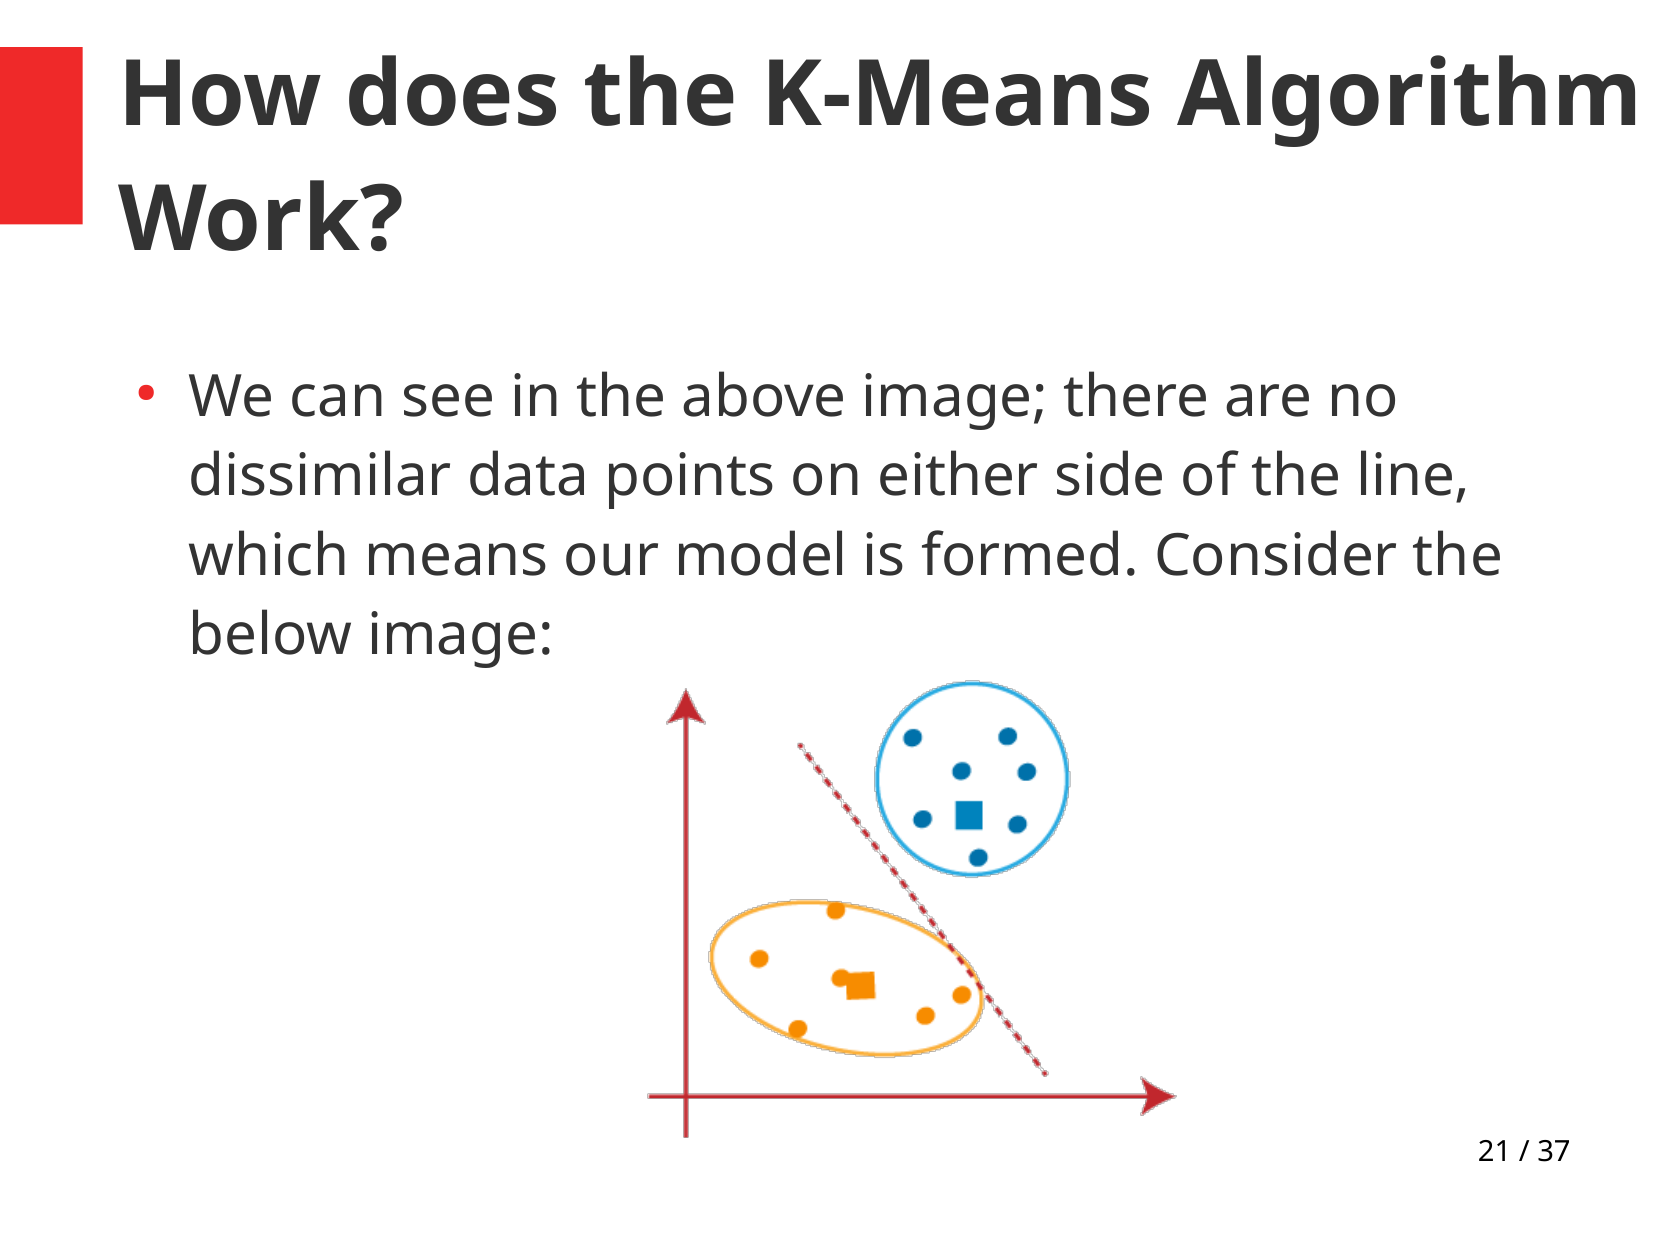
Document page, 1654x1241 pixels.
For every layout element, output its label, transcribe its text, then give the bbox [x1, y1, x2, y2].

list We can see in the above image; there are no dissimilar data points on either side of the line, which means our model is formed. Consider the below image: [118, 354, 1536, 1074]
picture [590, 637, 1216, 1177]
title How does the K-Means Algorithm Work? [118, 28, 1654, 278]
